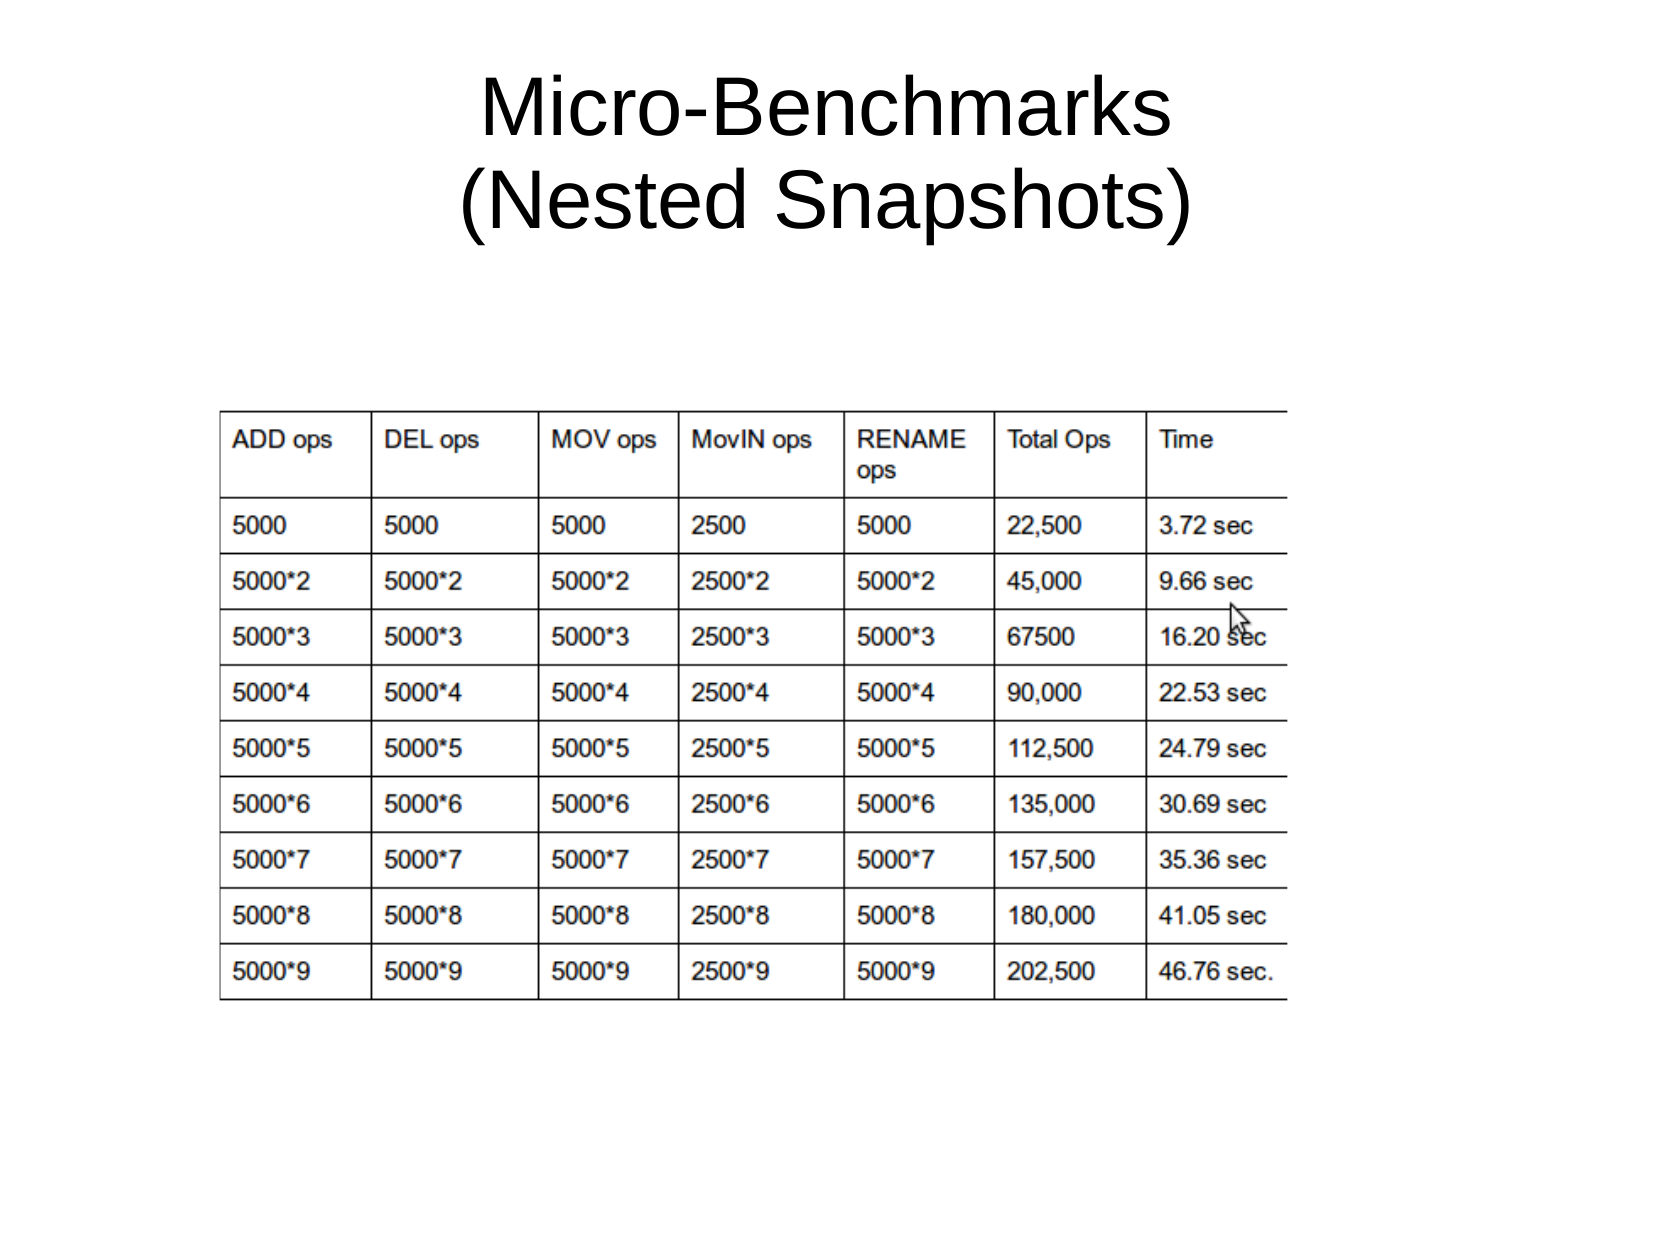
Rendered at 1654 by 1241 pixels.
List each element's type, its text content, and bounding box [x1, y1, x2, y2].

title Micro-Benchmarks (Nested Snapshots) [82, 49, 1571, 257]
picture [219, 401, 1288, 1004]
